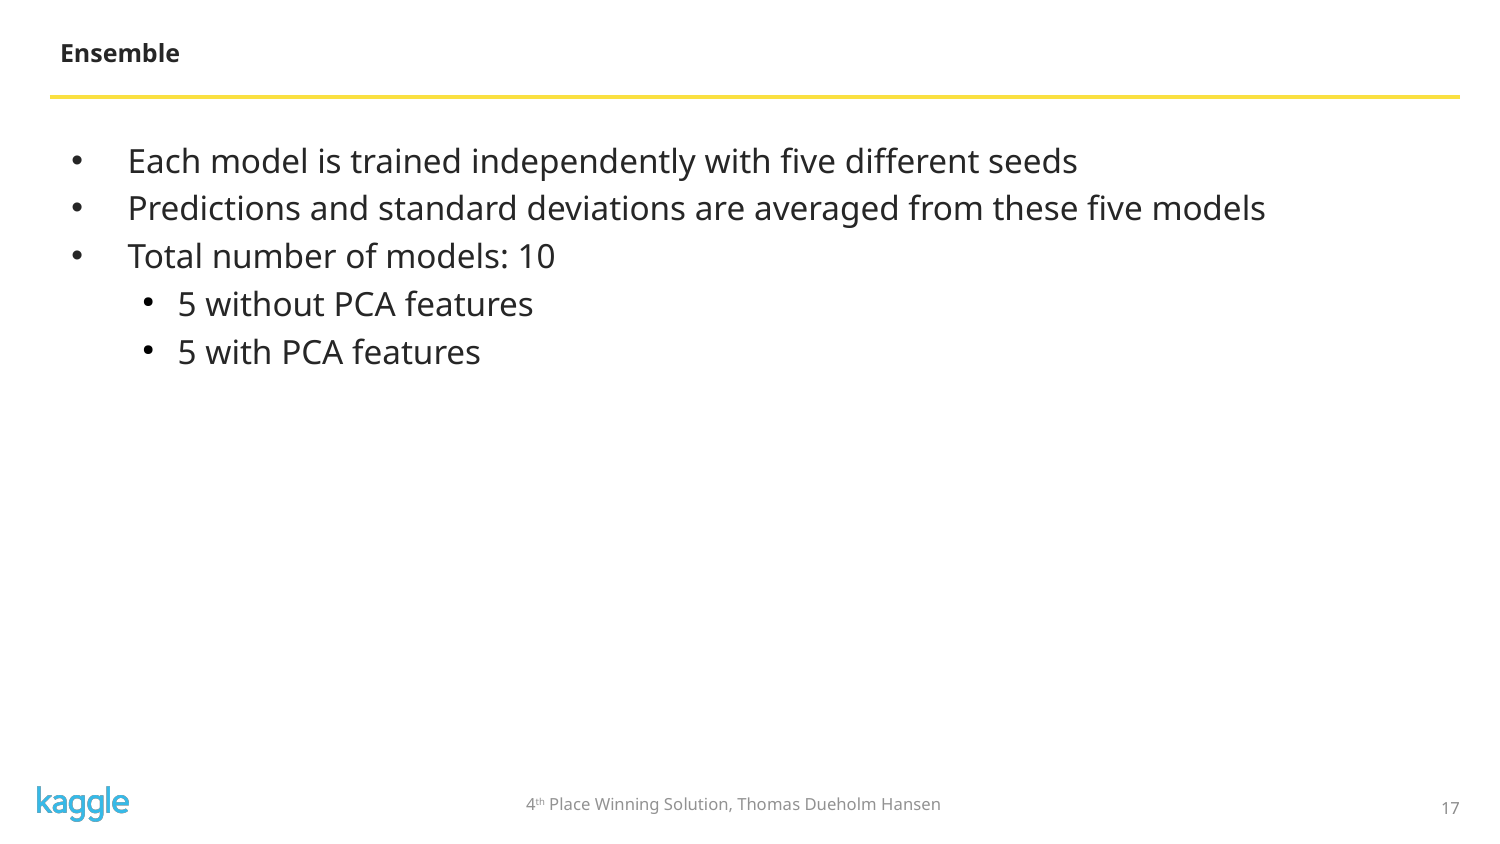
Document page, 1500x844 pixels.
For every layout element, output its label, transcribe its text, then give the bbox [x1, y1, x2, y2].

picture [37, 786, 129, 822]
slide_number <number> [1137, 786, 1475, 832]
text_box Each model is trained independently with five different seeds Predictions and standard deviations are averaged from these five models Total number of models: 10 5 without PCA features 5 with PCA features [56, 124, 1388, 379]
text_box Ensemble [45, 30, 888, 116]
